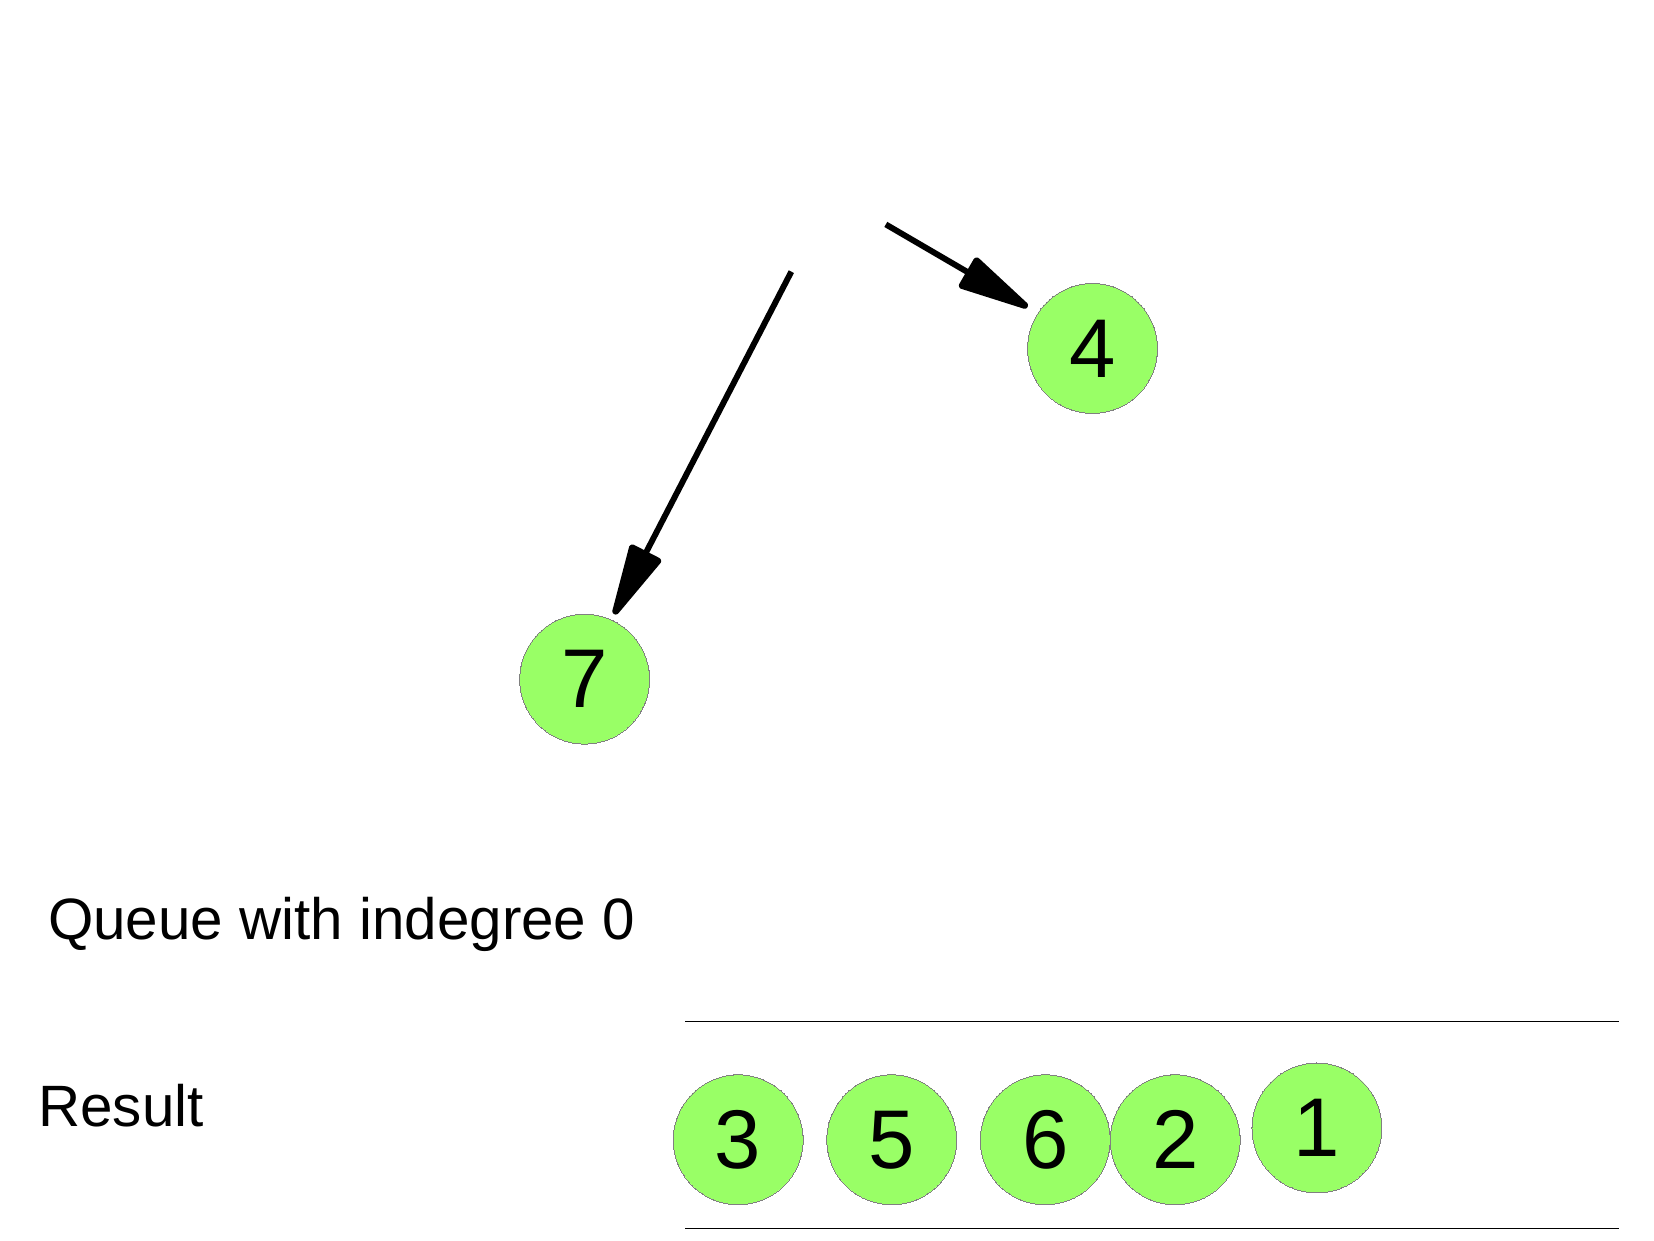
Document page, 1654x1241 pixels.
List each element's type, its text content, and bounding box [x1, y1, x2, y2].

text_box Queue with indegree 0 [33, 879, 650, 960]
text_box 7 [519, 614, 650, 745]
text_box 6 [980, 1074, 1111, 1205]
text_box 4 [1027, 283, 1158, 414]
text_box Result [23, 1065, 219, 1146]
text_box 1 [1251, 1062, 1382, 1193]
text_box 3 [673, 1074, 804, 1205]
text_box 5 [826, 1074, 957, 1205]
text_box 2 [1110, 1074, 1241, 1205]
